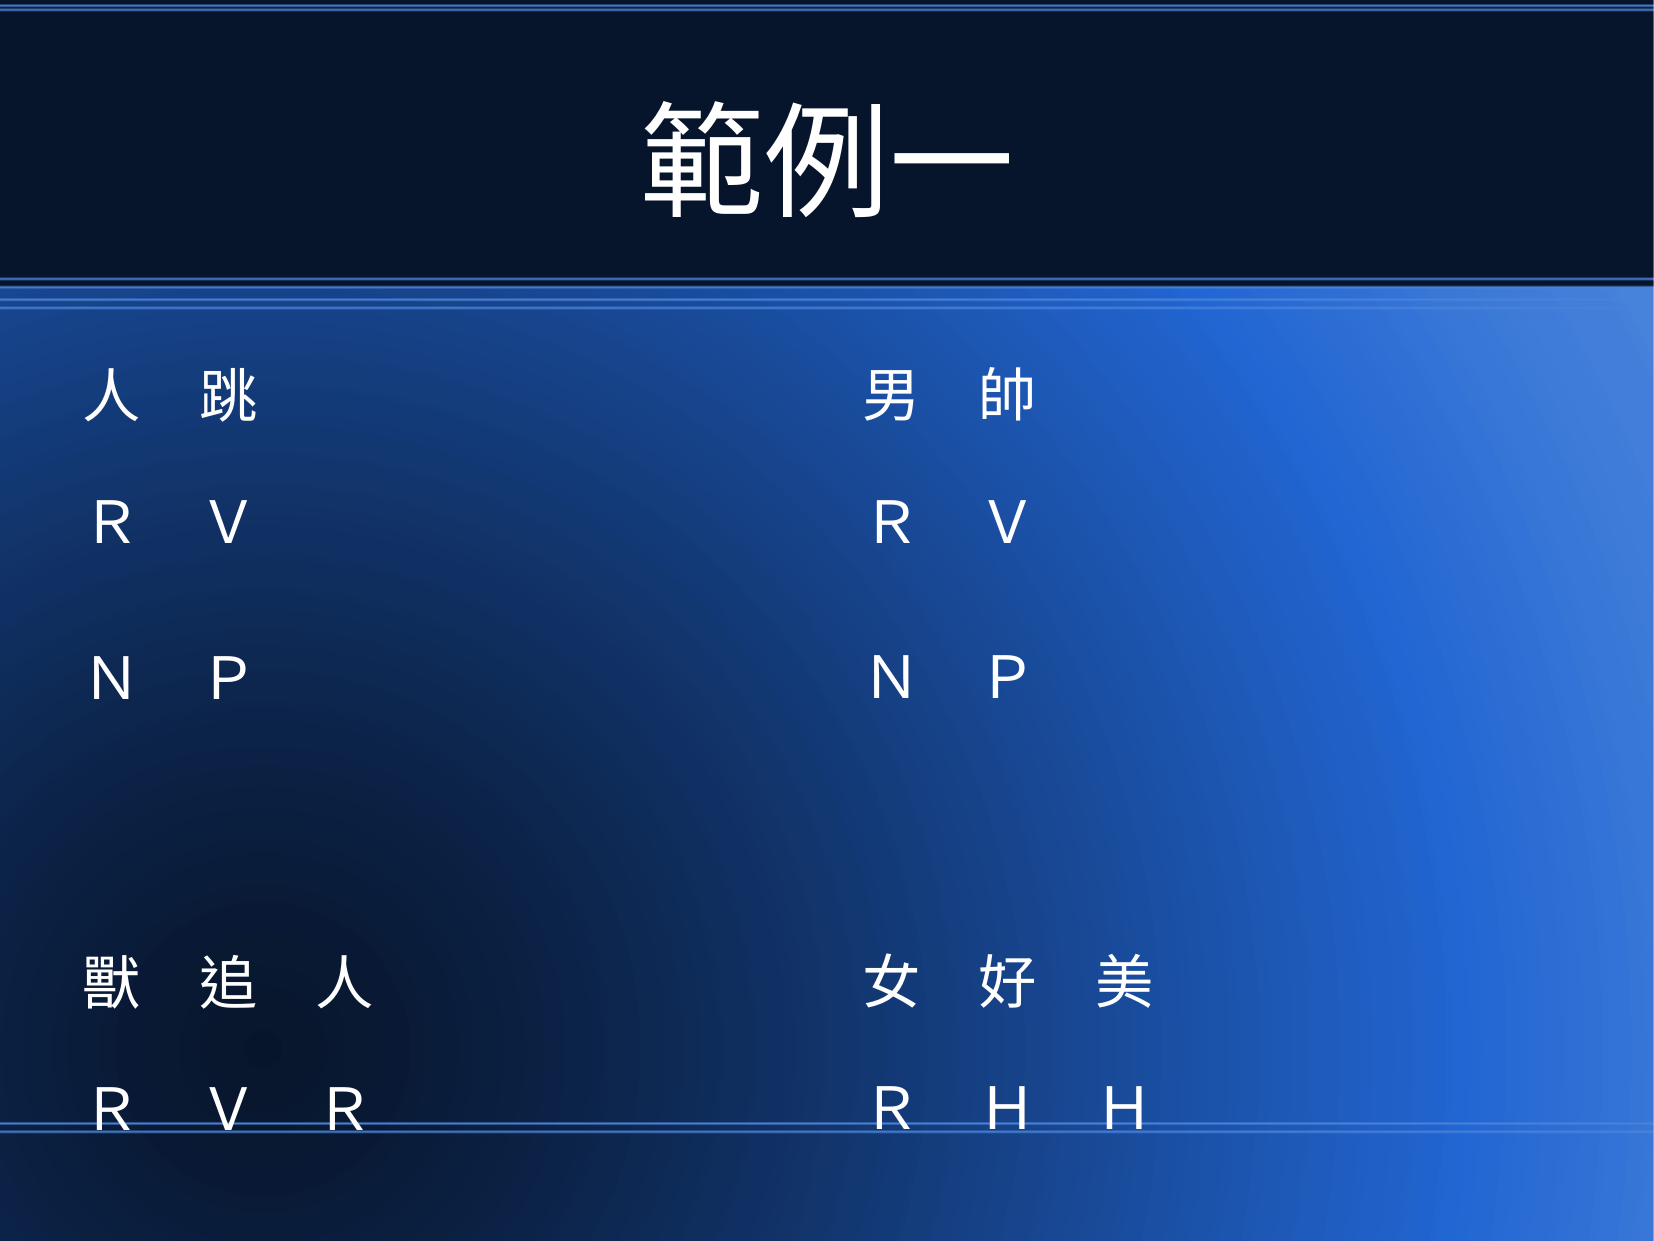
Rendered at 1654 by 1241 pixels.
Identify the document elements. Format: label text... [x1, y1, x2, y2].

title 範例一 [82, 49, 1571, 257]
list 男 帥 Ｒ Ｖ Ｎ Ｐ 女 好 美 Ｒ Ｈ Ｈ Ｎ Ｐ Ｐ [862, 307, 1406, 1241]
picture [0, 0, 1654, 1241]
list 人 跳 Ｒ Ｖ Ｎ Ｐ 獸 追 人 Ｒ Ｖ Ｒ Ｎ Ｐ Ｎ [82, 307, 626, 1241]
